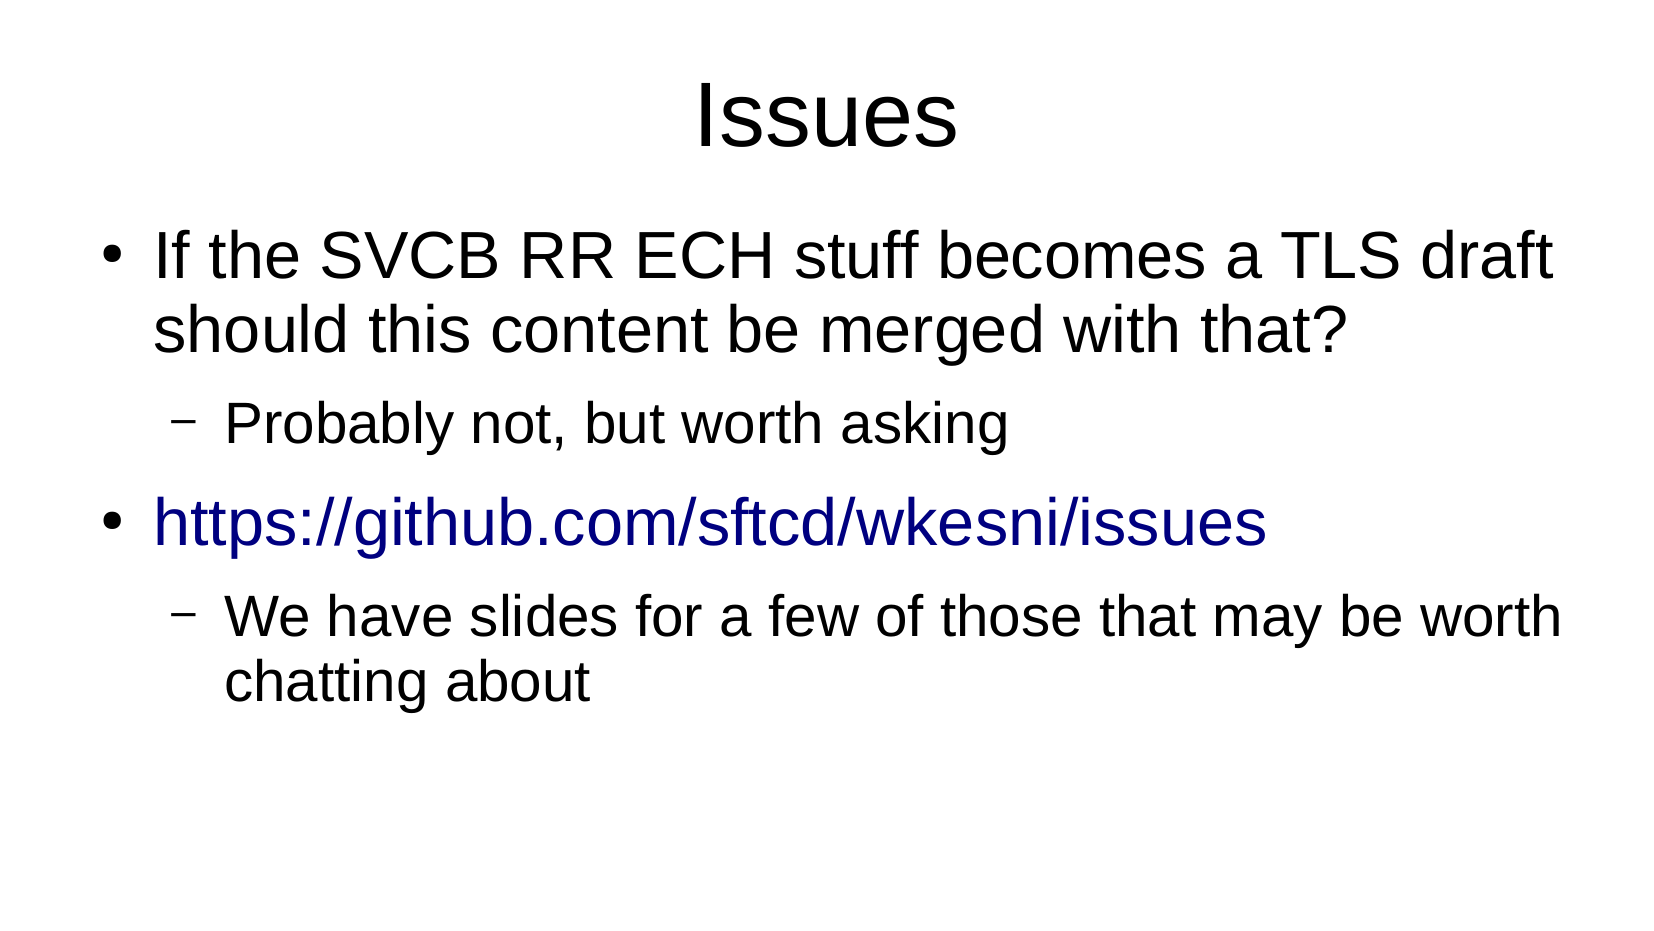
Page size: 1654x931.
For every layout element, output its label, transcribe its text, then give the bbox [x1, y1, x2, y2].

list If the SVCB RR ECH stuff becomes a TLS draft should this content be merged with that? Probably not, but worth asking https://github.com/sftcd/wkesni/issues We have slides for a few of those that may be worth chatting about [82, 217, 1571, 758]
title Issues [82, 37, 1571, 193]
